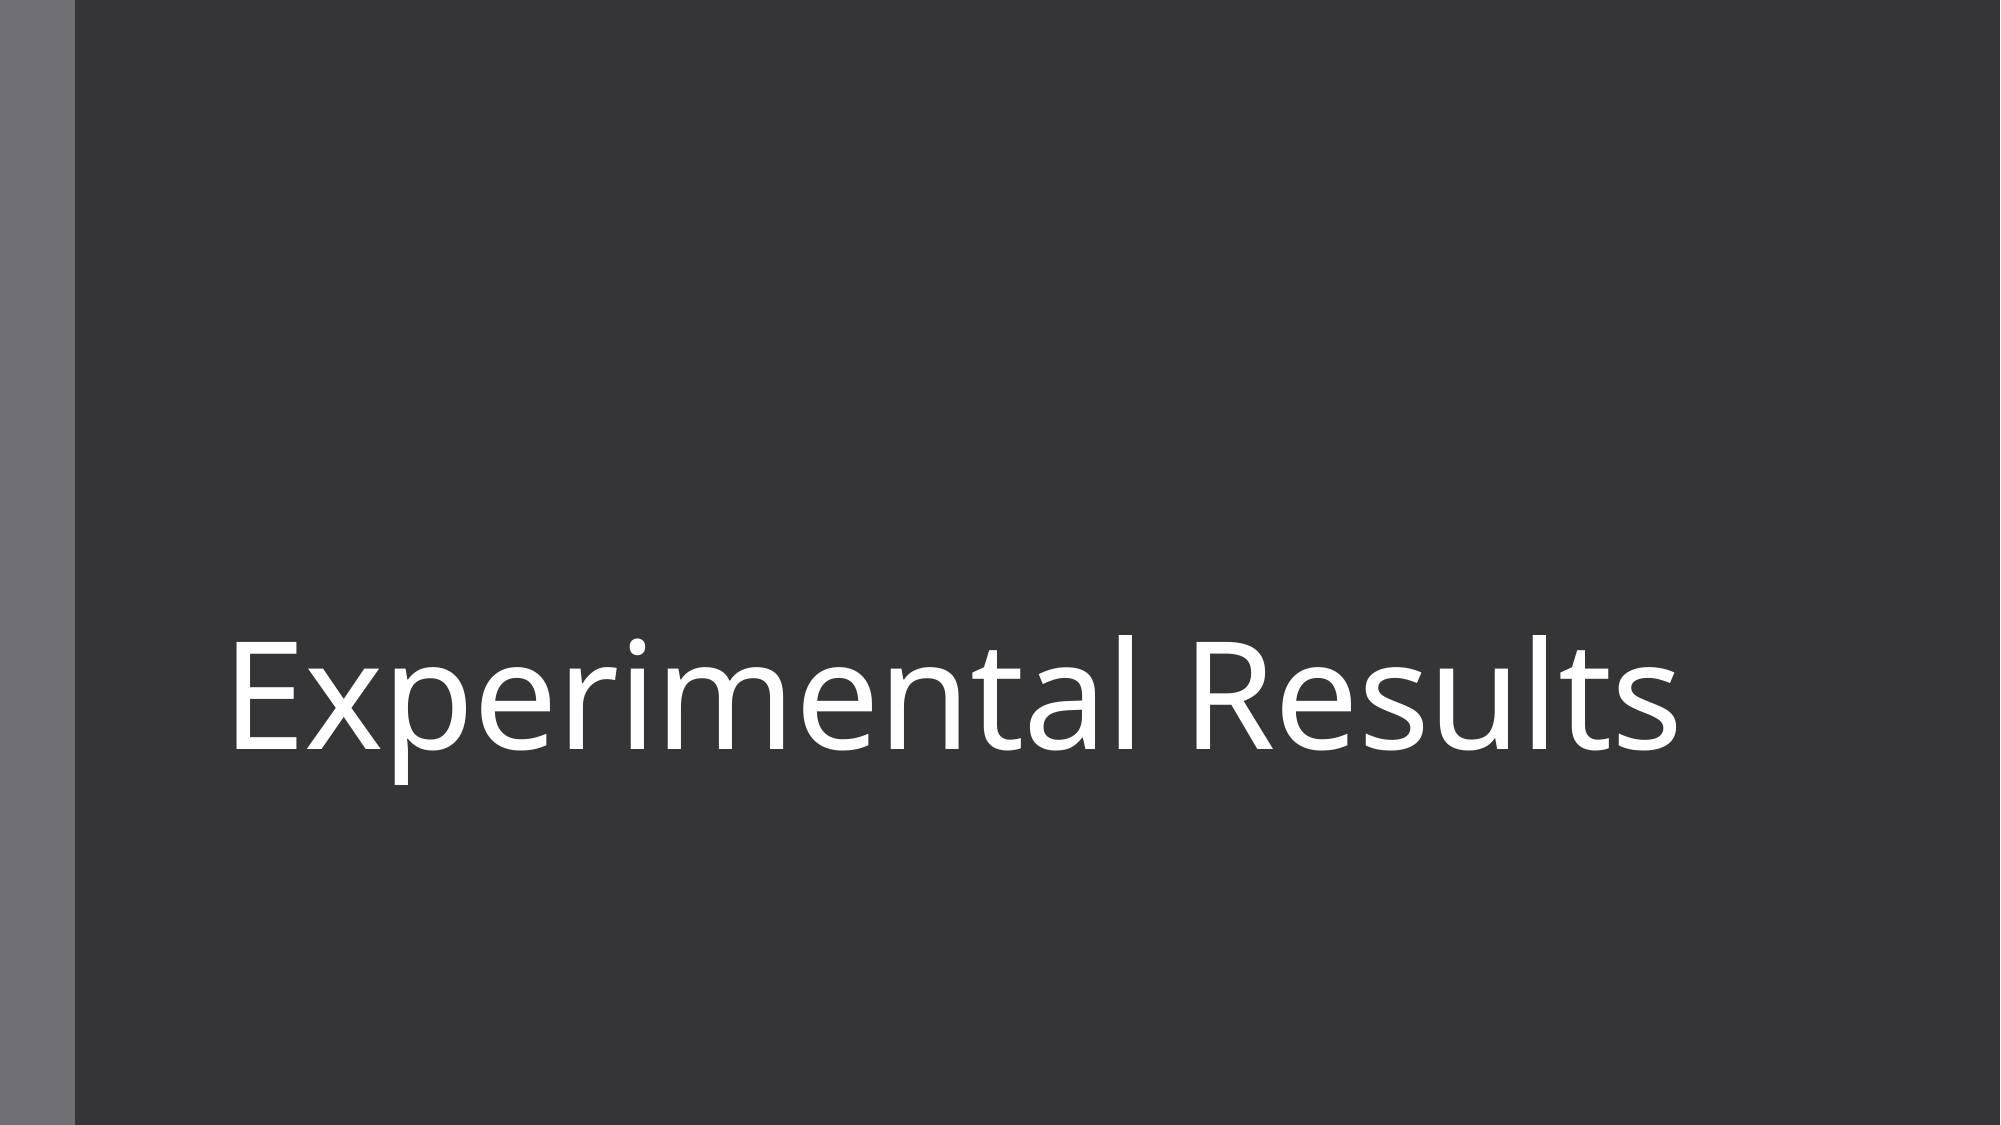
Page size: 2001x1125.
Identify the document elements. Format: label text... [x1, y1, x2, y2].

title Experimental Results [206, 124, 1752, 788]
